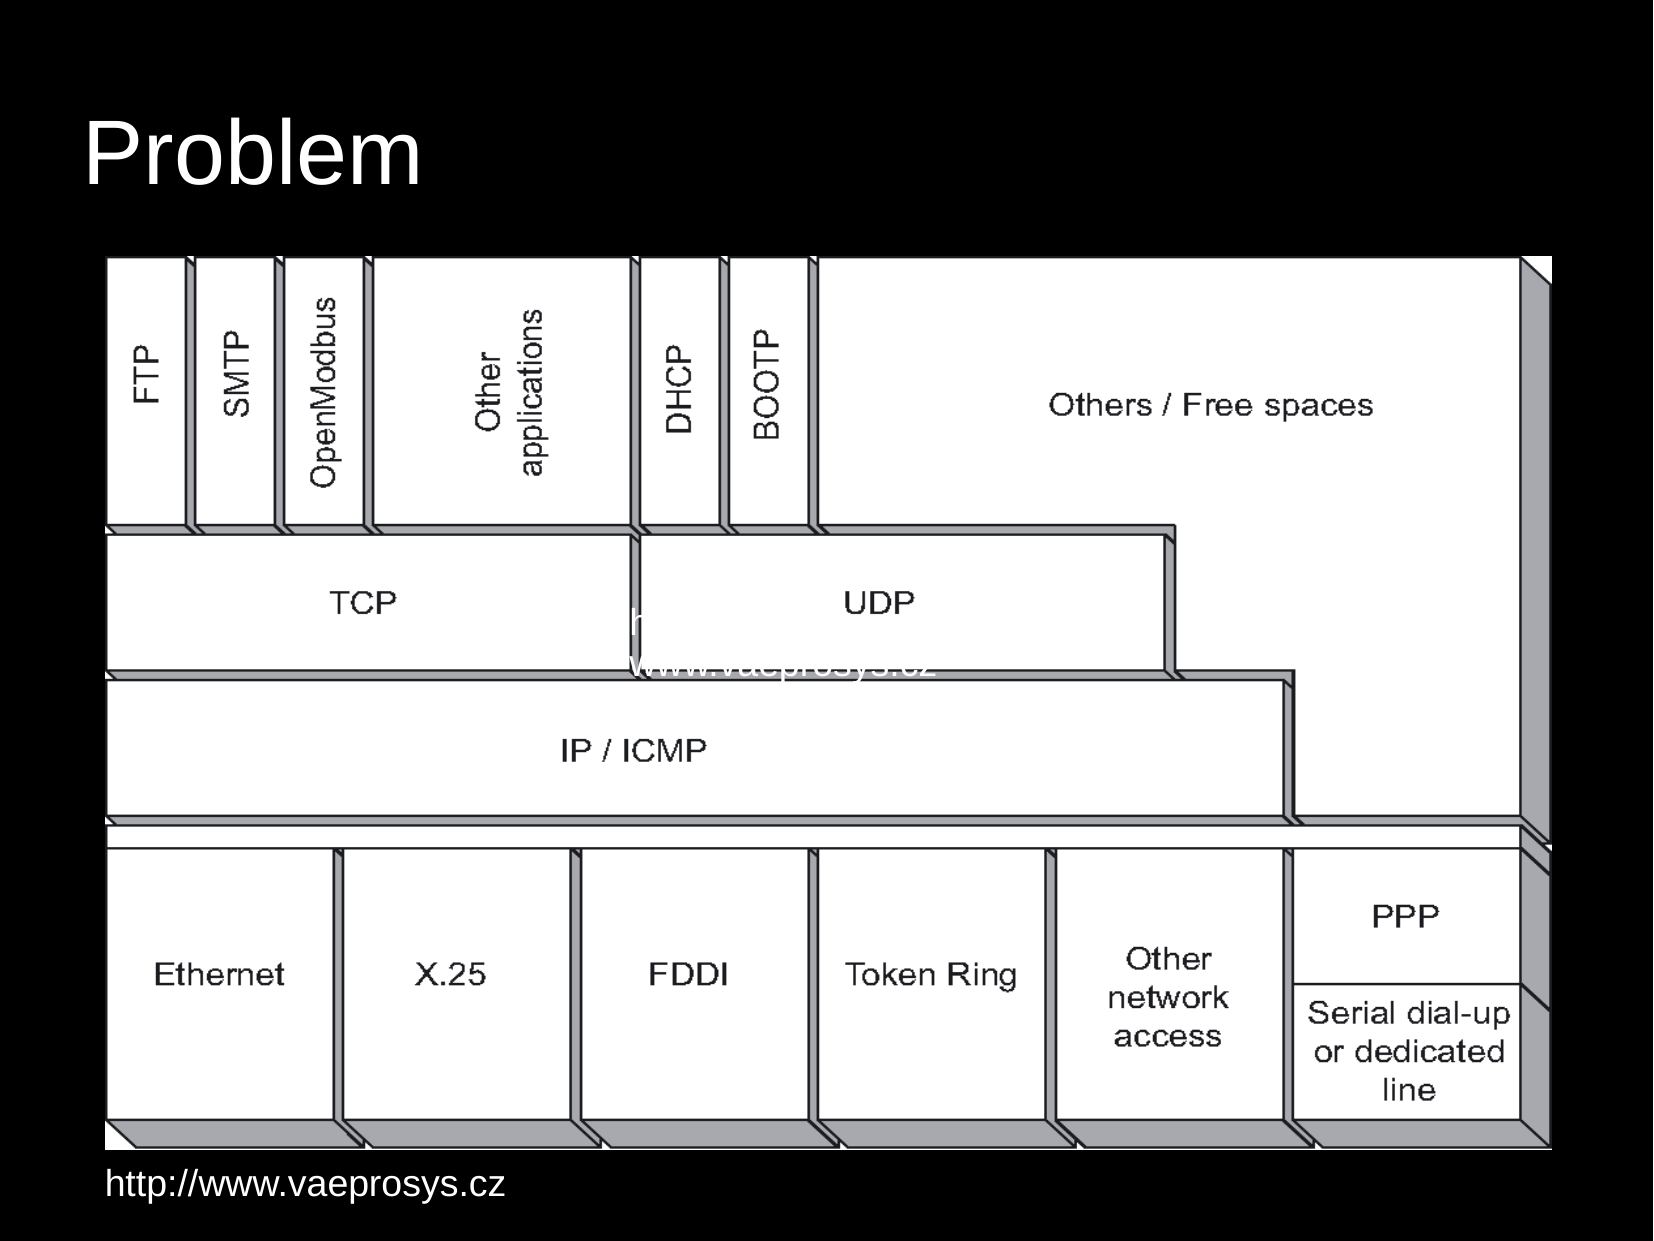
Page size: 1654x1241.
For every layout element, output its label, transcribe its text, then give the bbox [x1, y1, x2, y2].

title Problem [82, 49, 1571, 257]
text_box http://www.vaeprosys.cz [90, 1155, 676, 1241]
picture [105, 256, 1552, 1150]
text_box http://www.vaeprosys.cz [614, 593, 1046, 651]
